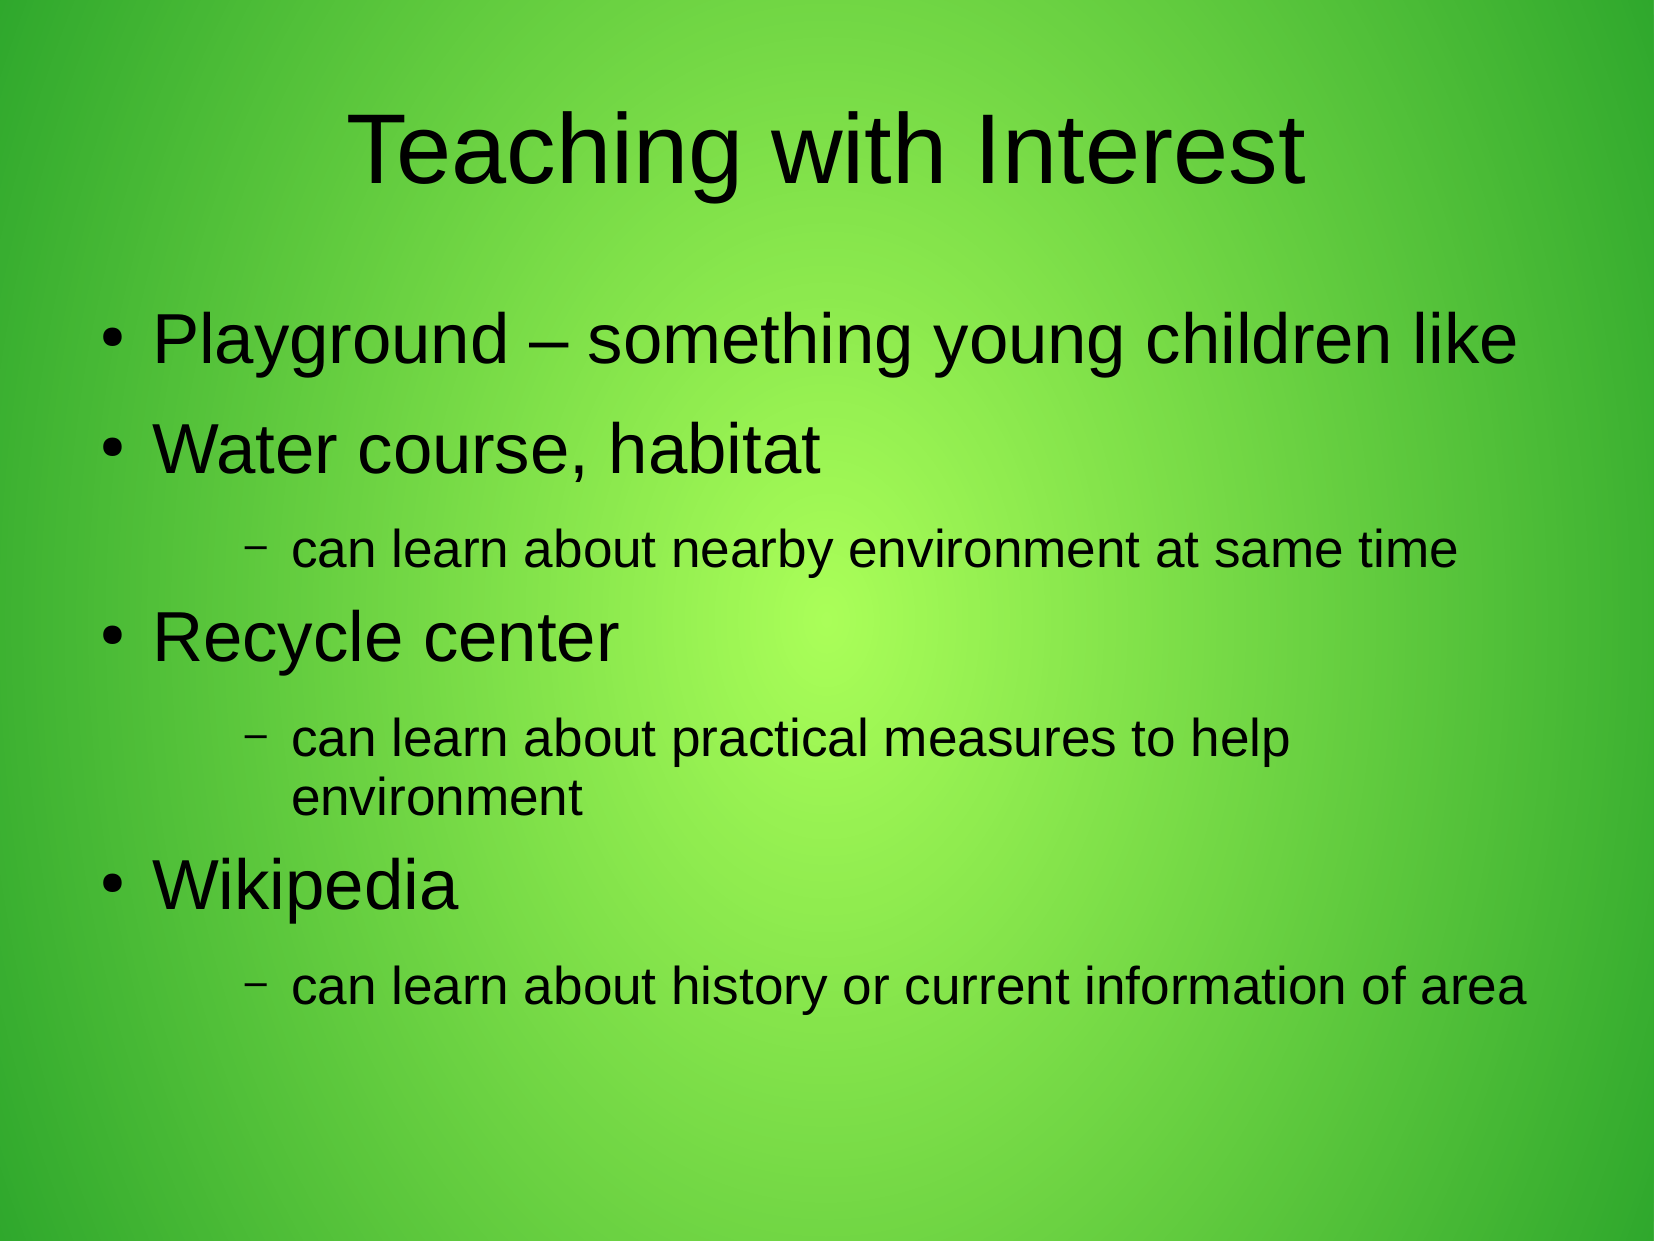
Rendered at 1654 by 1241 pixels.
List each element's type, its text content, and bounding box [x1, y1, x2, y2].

title Teaching with Interest [82, 47, 1571, 252]
list Playground – something young children like Water course, habitat can learn about nearby environment at same time Recycle center can learn about practical measures to help environment Wikipedia can learn about history or current information of area [82, 299, 1571, 1019]
